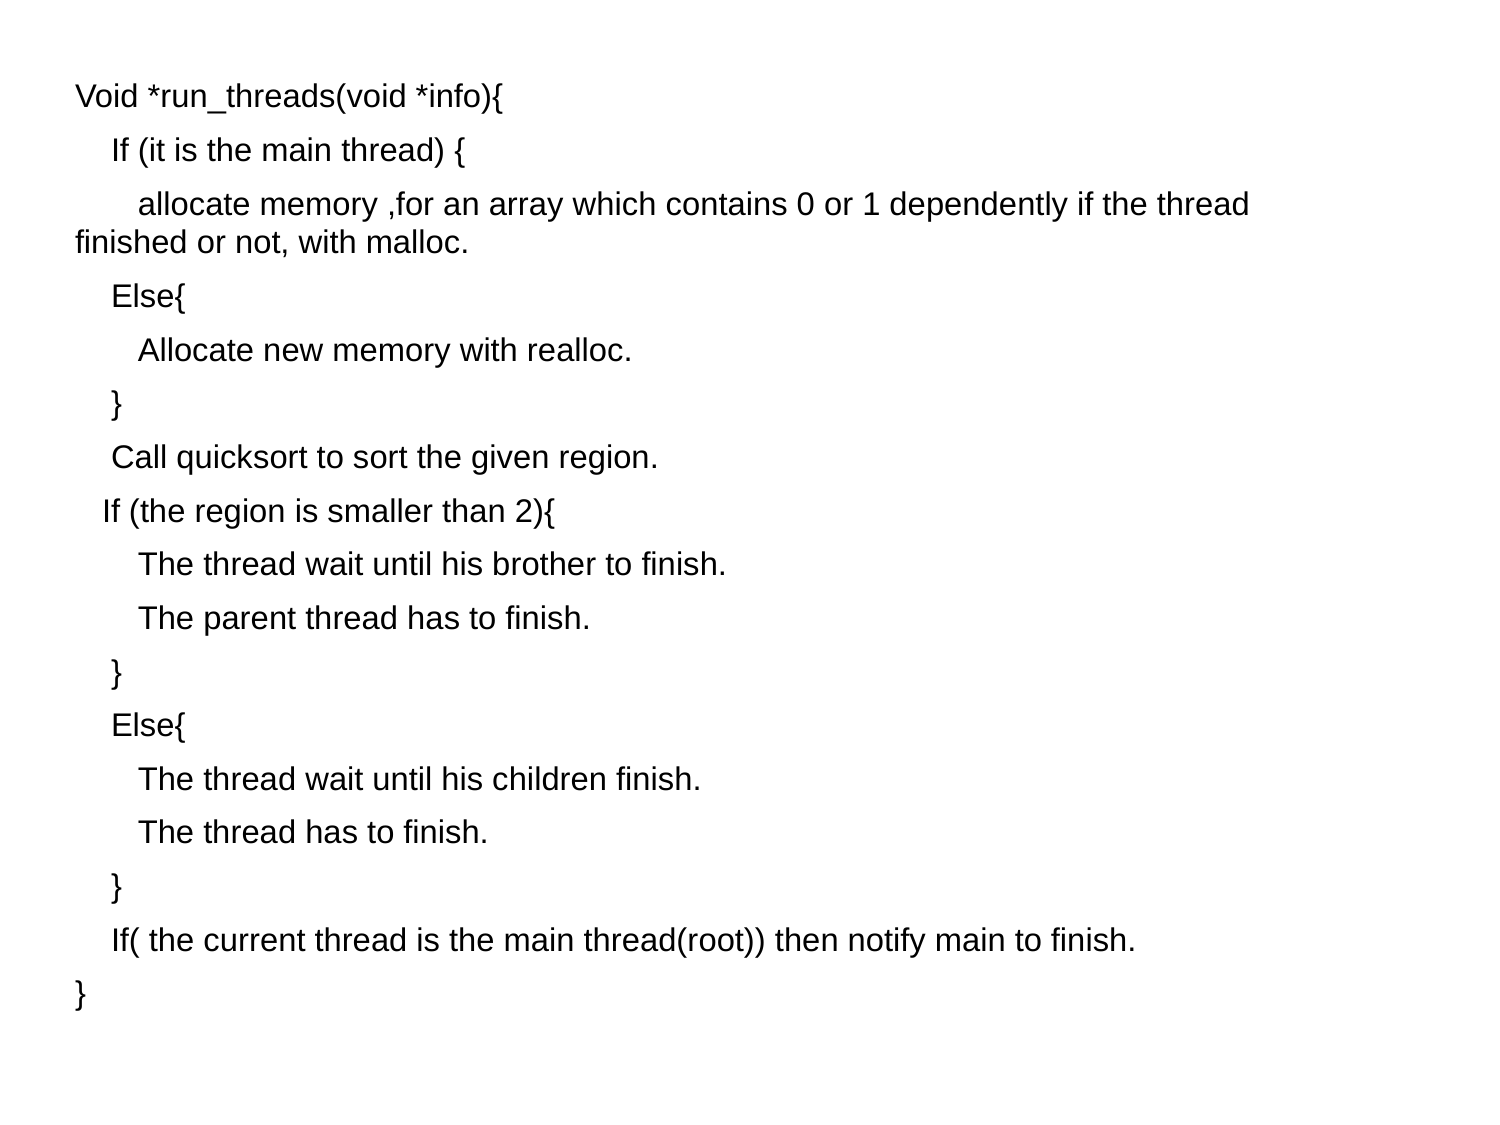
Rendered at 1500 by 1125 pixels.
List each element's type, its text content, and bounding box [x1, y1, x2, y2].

list Void *run_threads(void *info){ If (it is the main thread) { allocate memory ,for an array which contains 0 or 1 dependently if the thread finished or not, with malloc. Else{ Allocate new memory with realloc. } Call quicksort to sort the given region. If (the region is smaller than 2){ The thread wait until his brother to finish. The parent thread has to finish. } Else{ The thread wait until his children finish. The thread has to finish. } If( the current thread is the main thread(root)) then notify main to finish. } [75, 75, 1425, 1021]
